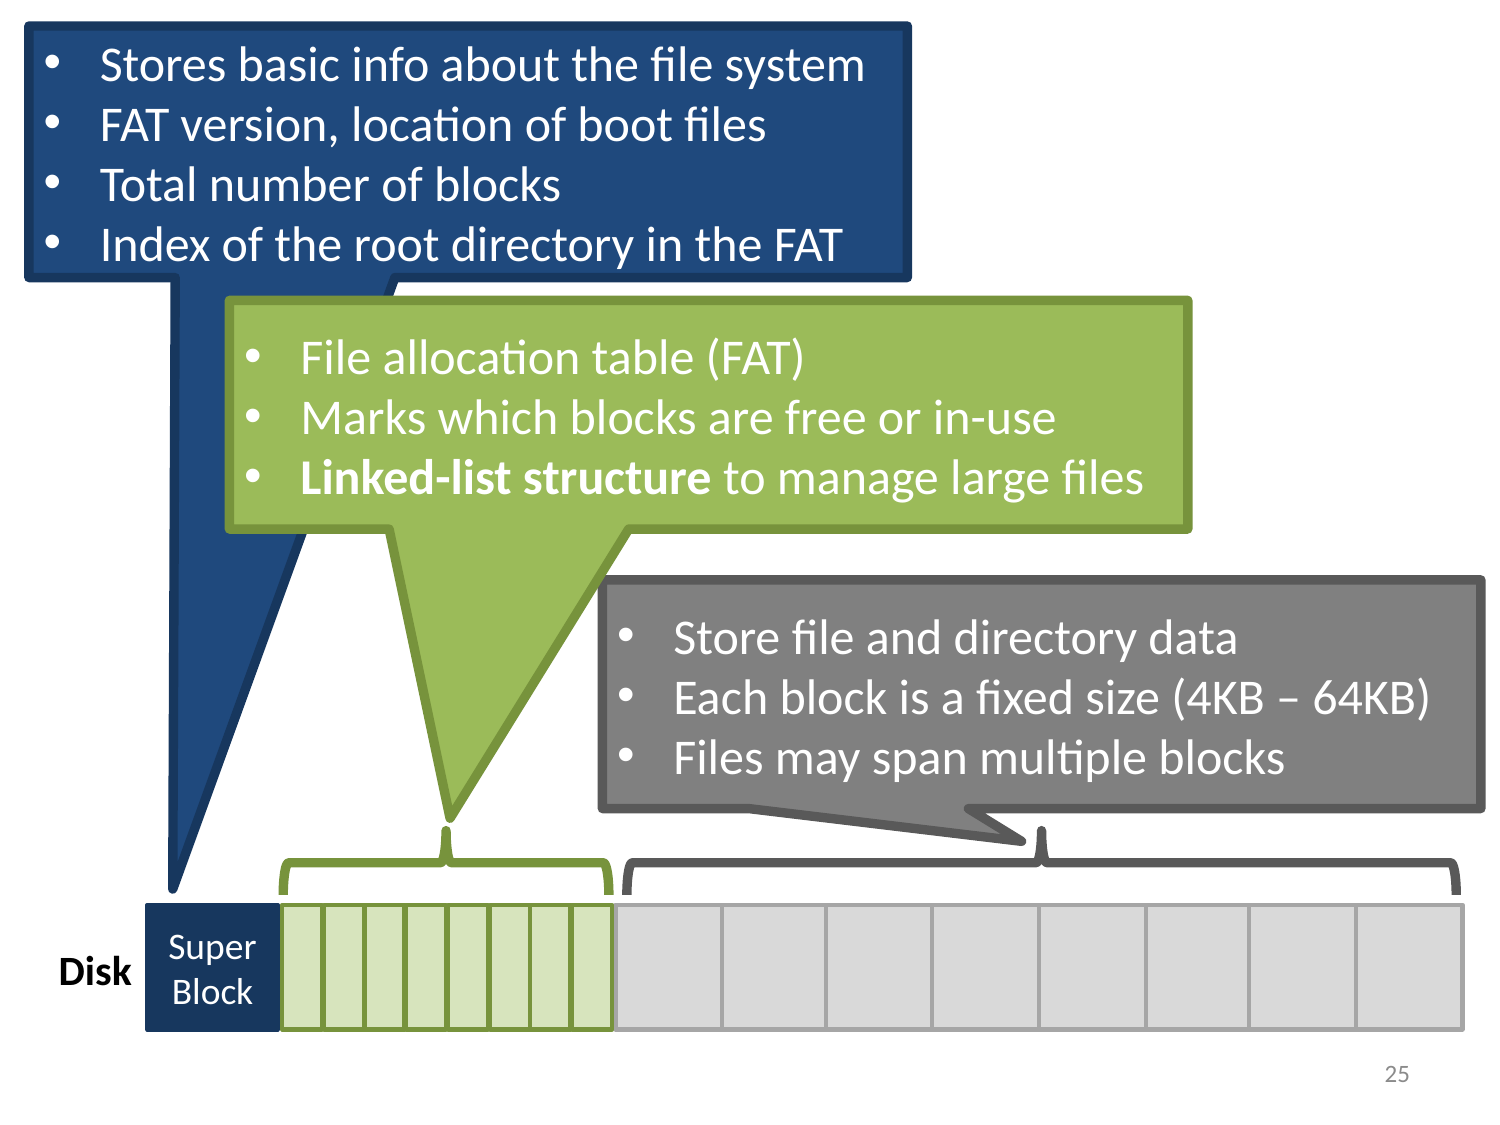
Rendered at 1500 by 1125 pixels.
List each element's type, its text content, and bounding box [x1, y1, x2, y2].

text_box Stores basic info about the file system FAT version, location of boot files Total number of blocks Index of the root directory in the FAT [28, 25, 908, 890]
text_box [282, 904, 405, 1030]
slide_number <number> [1074, 1042, 1425, 1103]
text_box File allocation table (FAT) Marks which blocks are free or in-use Linked-list structure to manage large files [229, 300, 1188, 819]
text_box [406, 904, 571, 1030]
text_box Super Block [147, 904, 278, 1030]
text_box Disk [43, 936, 147, 1002]
text_box [572, 904, 613, 1030]
text_box [615, 904, 1463, 1030]
text_box Store file and directory data Each block is a fixed size (4KB – 64KB) Files may span multiple blocks [602, 579, 1481, 842]
